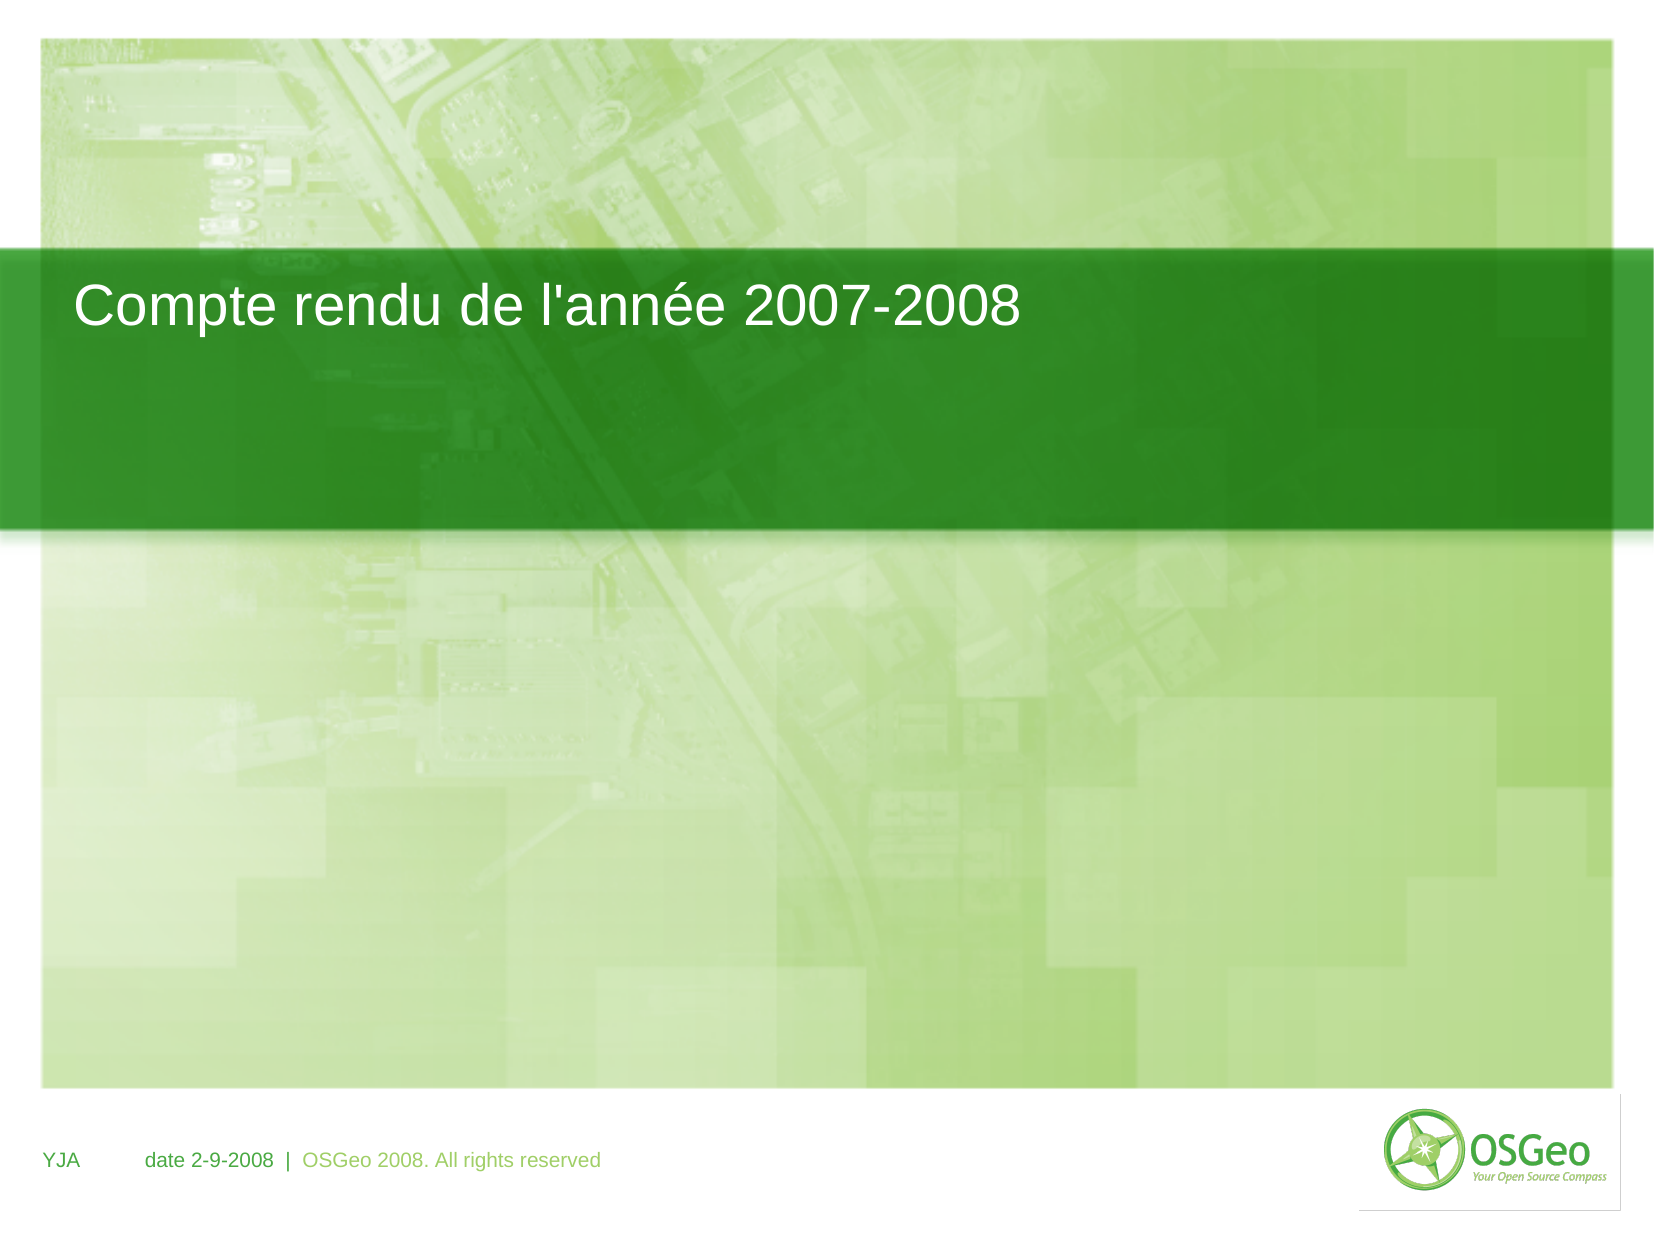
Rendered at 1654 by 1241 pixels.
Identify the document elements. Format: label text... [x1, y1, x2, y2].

text_box Compte rendu de l'année 2007-2008 [59, 265, 1506, 473]
picture [0, 1, 1654, 1241]
